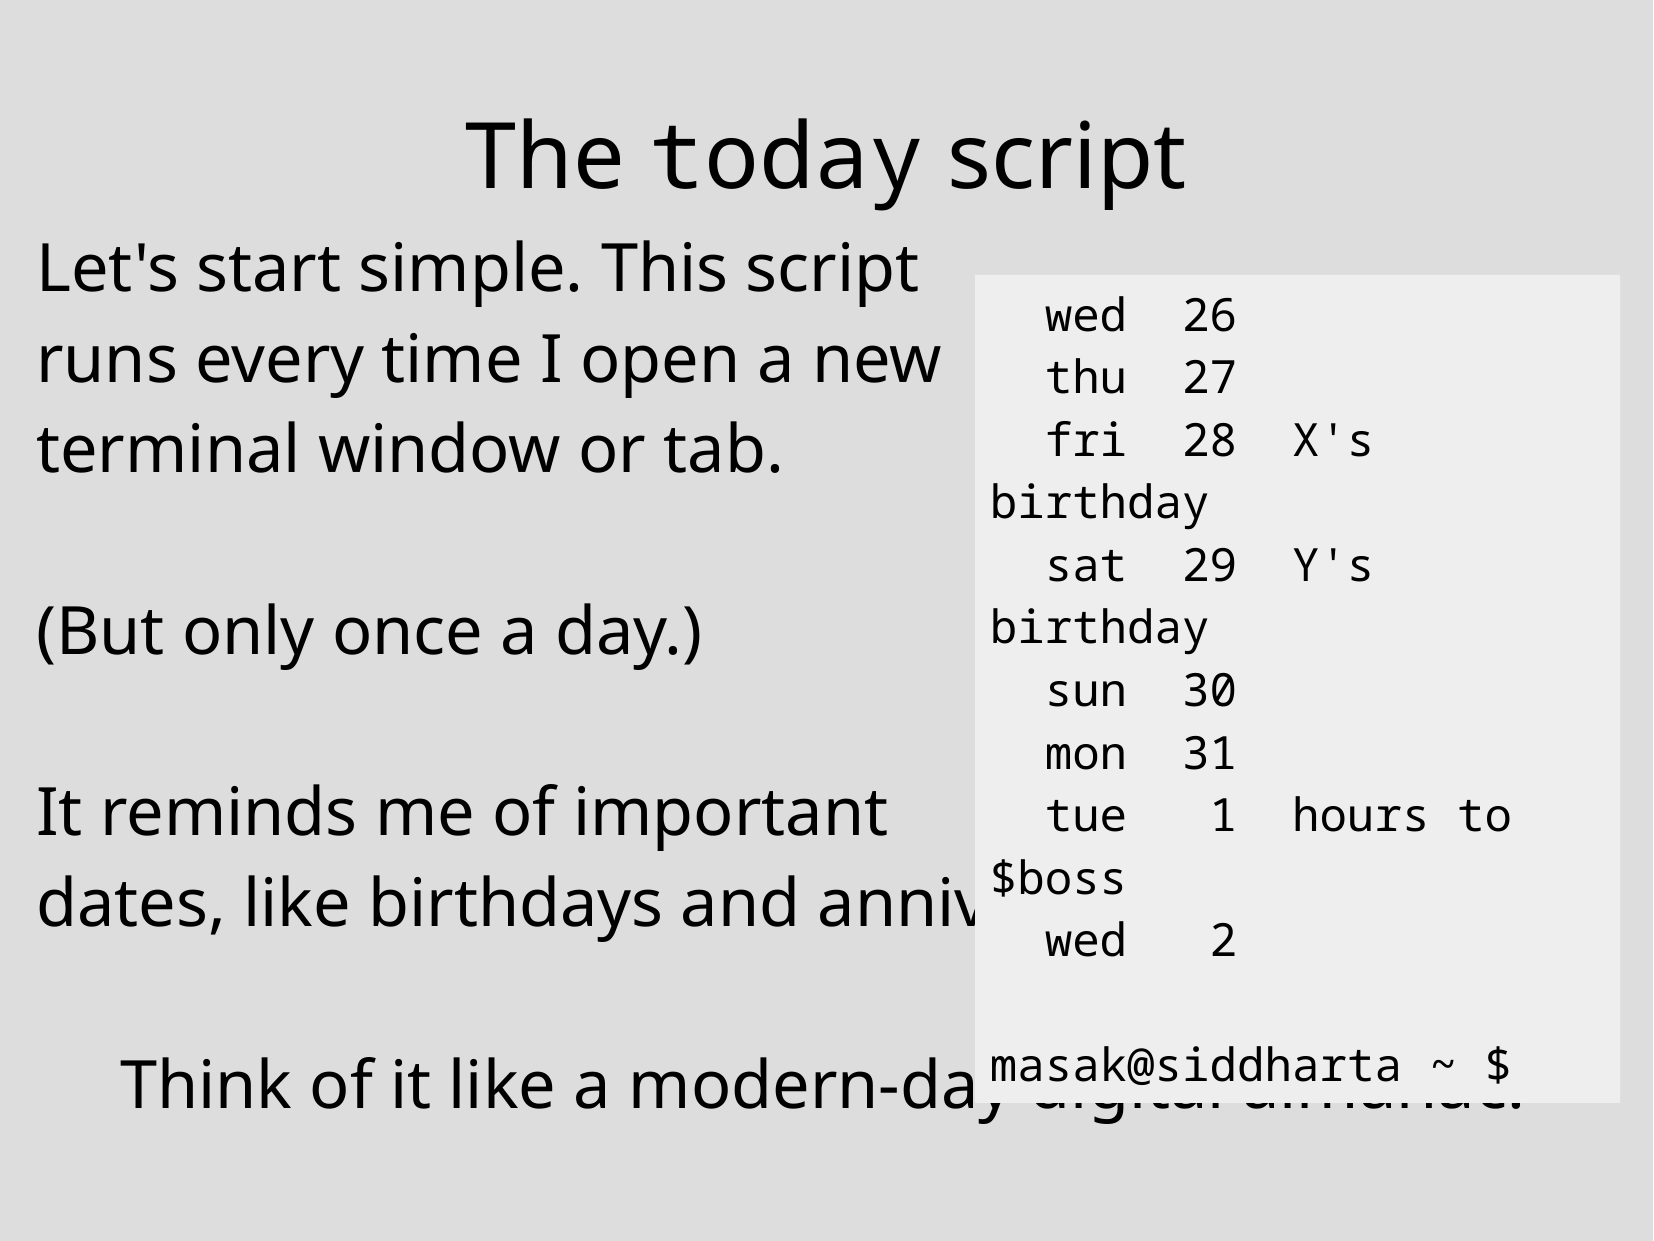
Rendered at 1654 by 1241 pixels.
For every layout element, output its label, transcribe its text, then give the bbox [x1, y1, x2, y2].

title The today script [82, 49, 1571, 257]
subtitle Let's start simple. This script runs every time I open a new terminal window or tab. (But only once a day.) It reminds me of important dates, like birthdays and anniversaries. Think of it like a modern-day digital almanac. [36, 298, 975, 1049]
text_box wed 26 thu 27 fri 28 X's birthday sat 29 Y's birthday sun 30 mon 31 tue 1 hours to $boss wed 2 masak@siddharta ~ $ [975, 274, 1621, 796]
